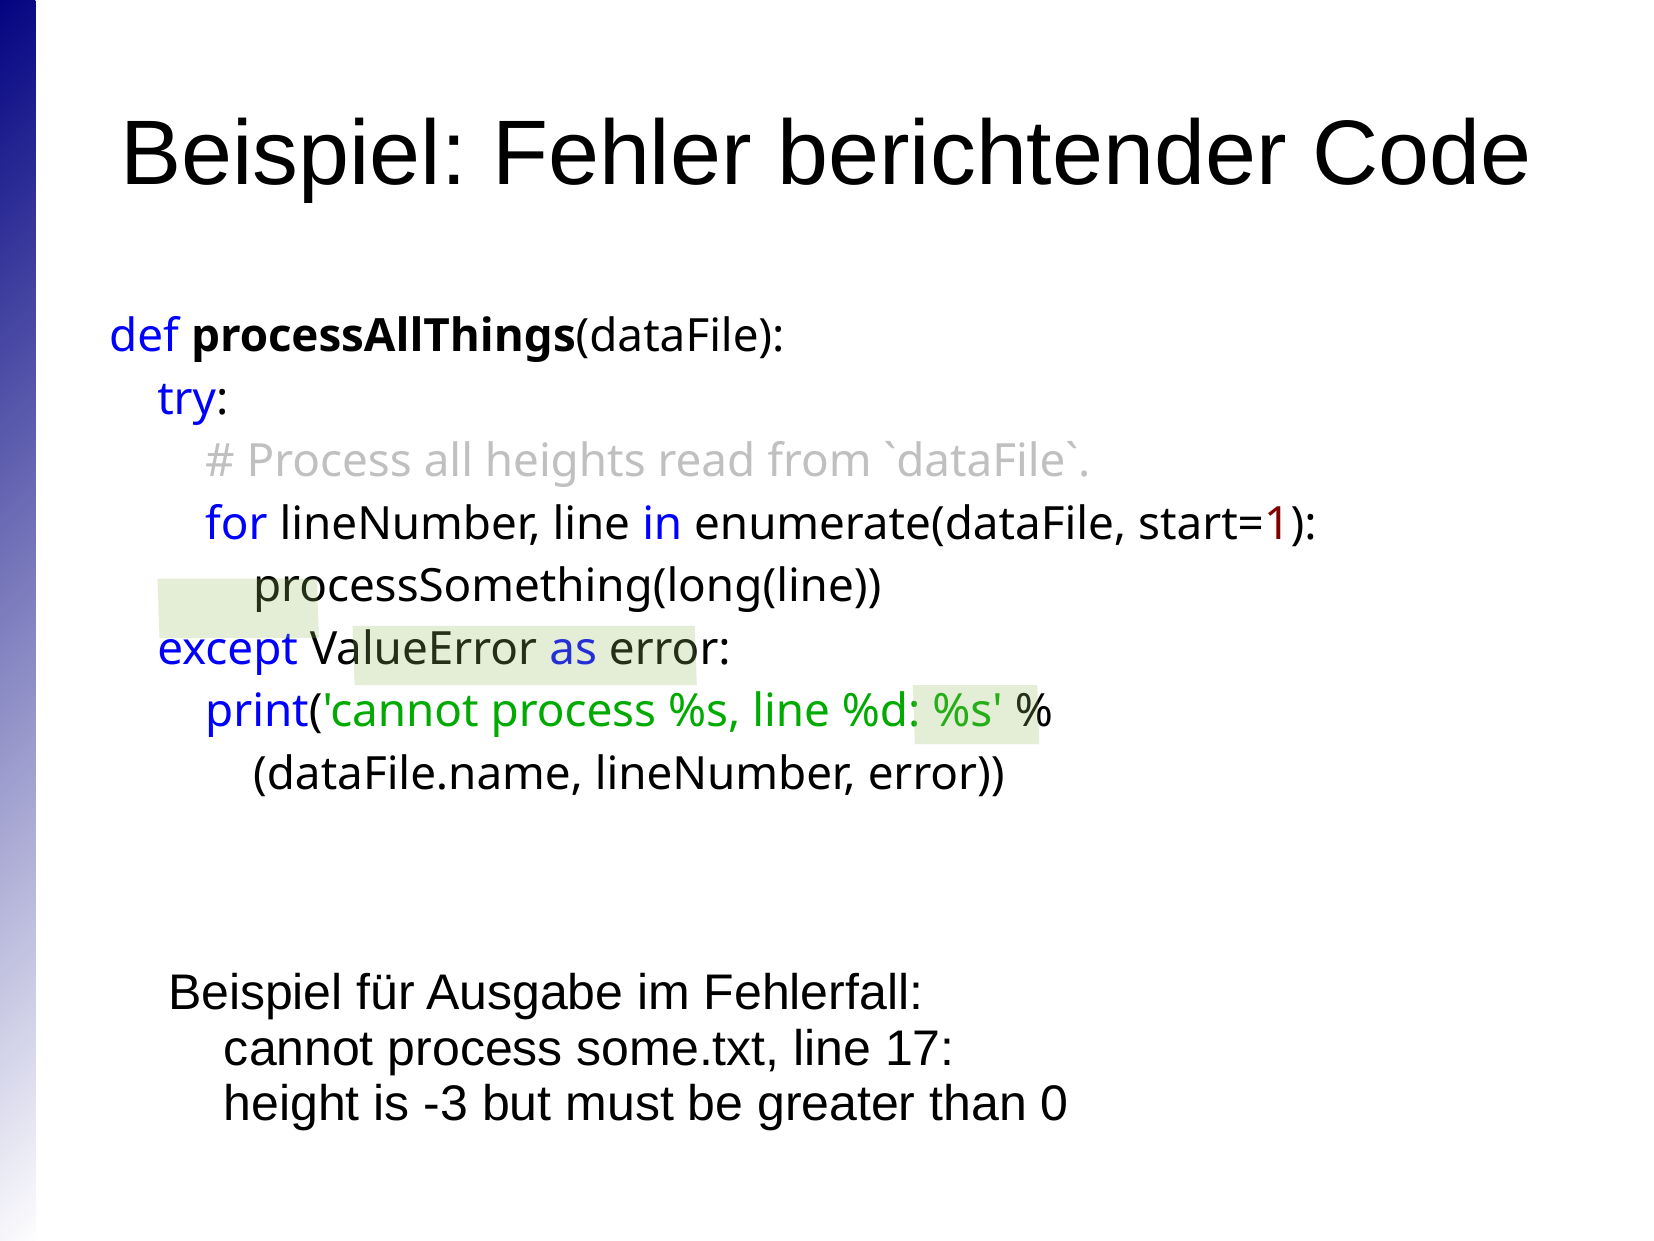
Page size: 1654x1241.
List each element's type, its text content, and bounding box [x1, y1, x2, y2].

title Beispiel: Fehler berichtender Code [82, 49, 1571, 257]
text_box def processAllThings(dataFile): try: # Process all heights read from `dataFile`. for lineNumber, line in enumerate(dataFile, start=1): processSomething(long(line)) except ValueError as error: print('cannot process %s, line %d: %s' % (dataFile.name, lineNumber, error)) [94, 295, 1560, 742]
text_box [912, 685, 1040, 745]
text_box Beispiel für Ausgabe im Fehlerfall: cannot process some.txt, line 17: height is -3 but must be greater than 0 [153, 956, 1571, 1158]
text_box [157, 578, 319, 638]
text_box [352, 625, 697, 686]
